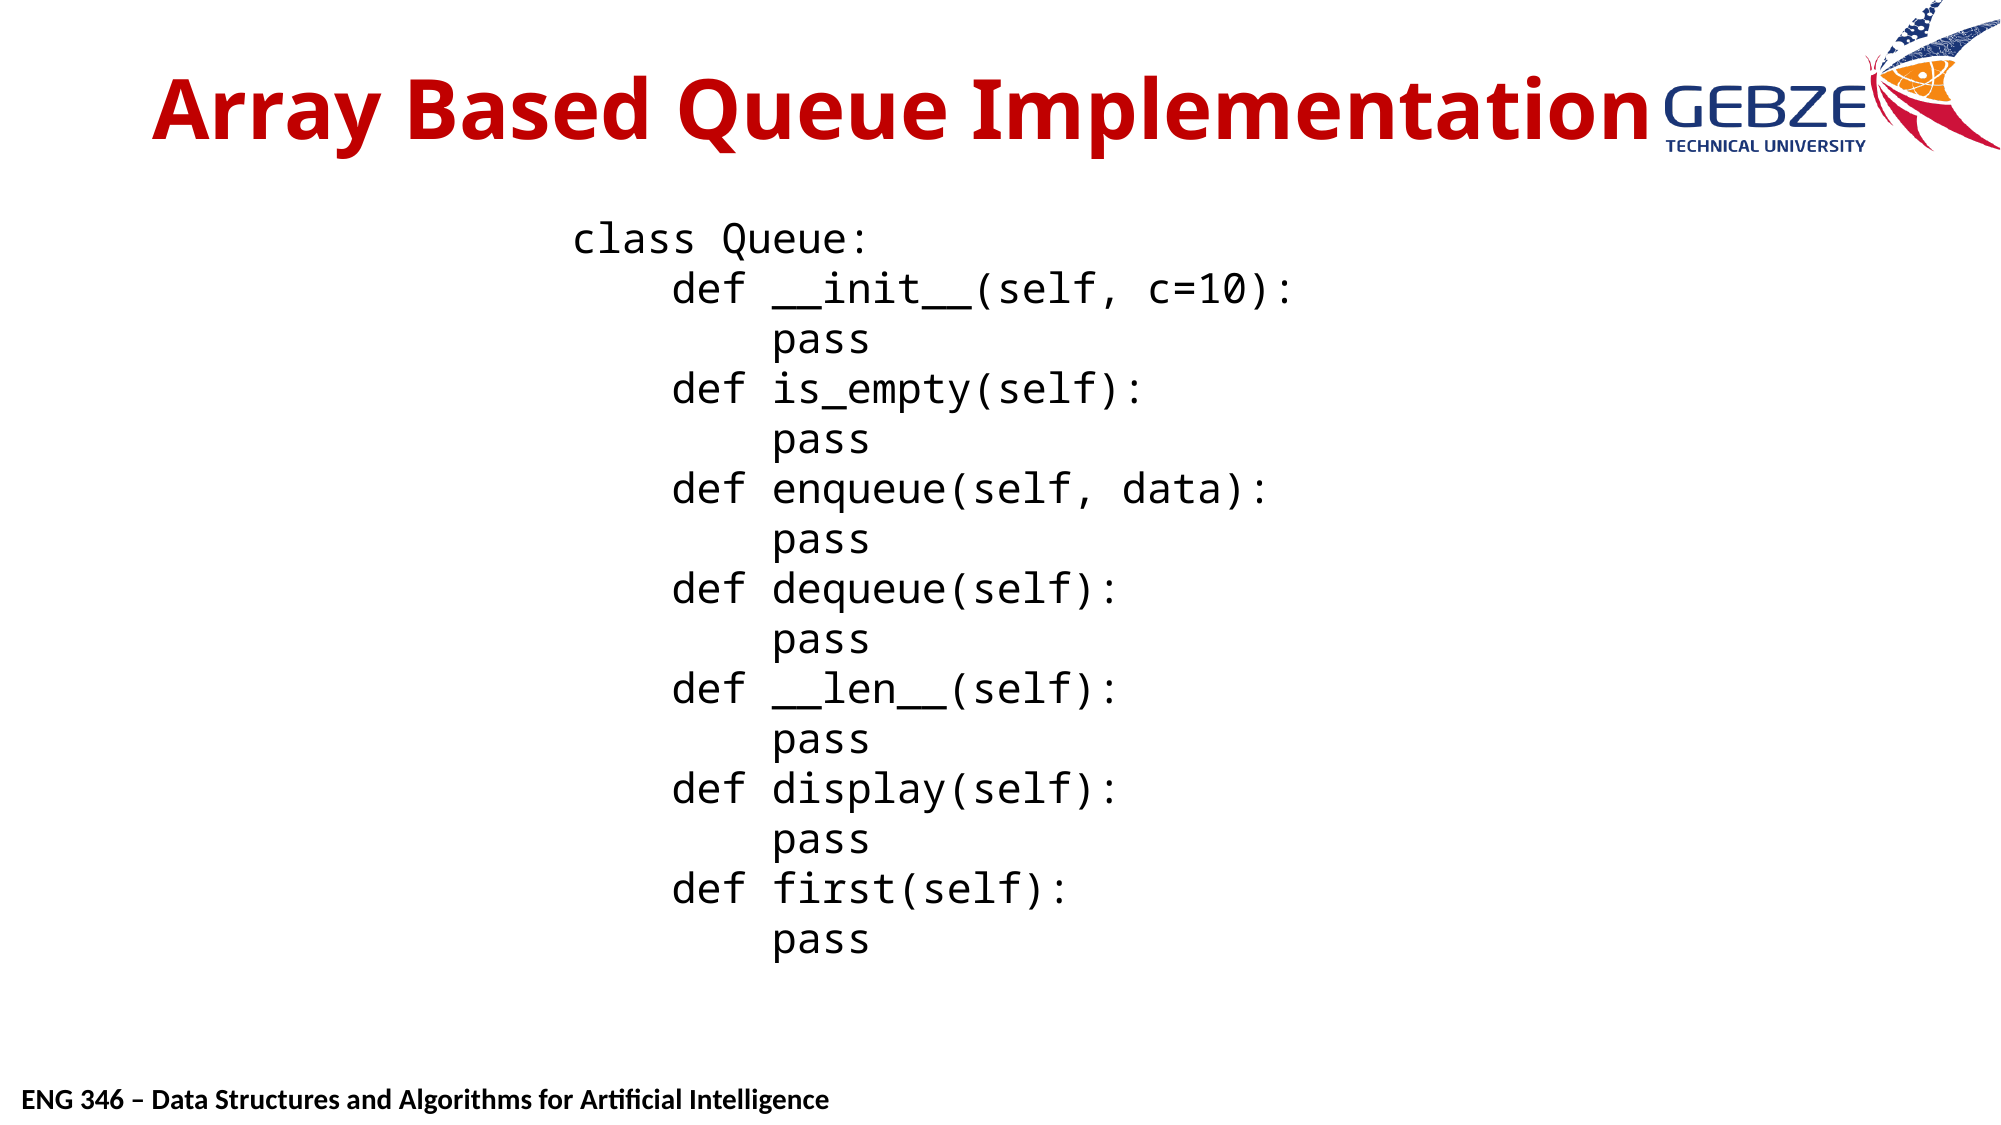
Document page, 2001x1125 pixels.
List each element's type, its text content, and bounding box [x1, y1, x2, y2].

picture [1665, 0, 2001, 152]
title Array Based Queue Implementation [137, 59, 1863, 166]
text_box class Queue: def __init__(self, c=10): pass def is_empty(self): pass def enqueue(self, data): pass def dequeue(self): pass def __len__(self): pass def display(self): pass def first(self): pass [557, 204, 1569, 970]
